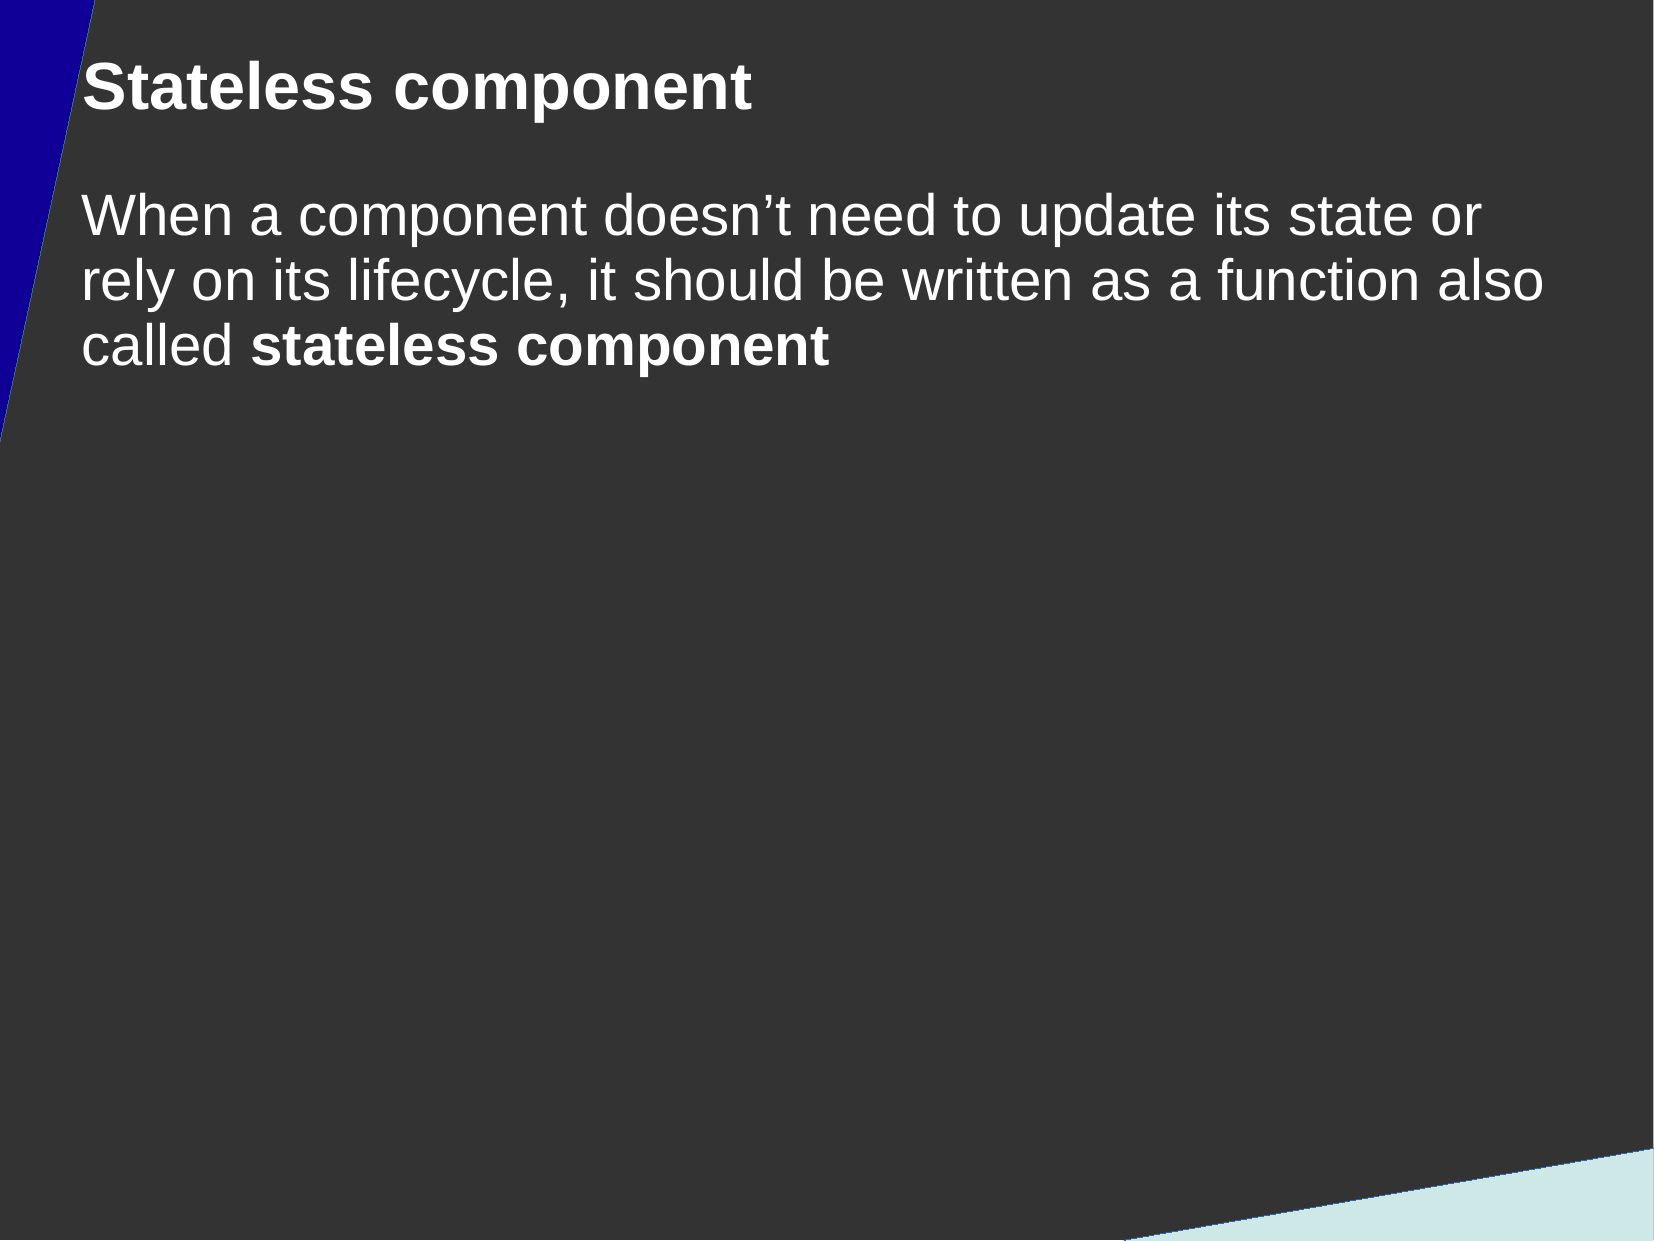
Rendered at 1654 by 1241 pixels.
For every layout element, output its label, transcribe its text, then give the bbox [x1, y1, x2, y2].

text_box [0, 0, 95, 442]
title When a component doesn’t need to update its state or rely on its lifecycle, it should be written as a function also called stateless component [81, 182, 1570, 391]
text_box [1119, 1148, 1654, 1241]
title Stateless component [82, 49, 1201, 182]
